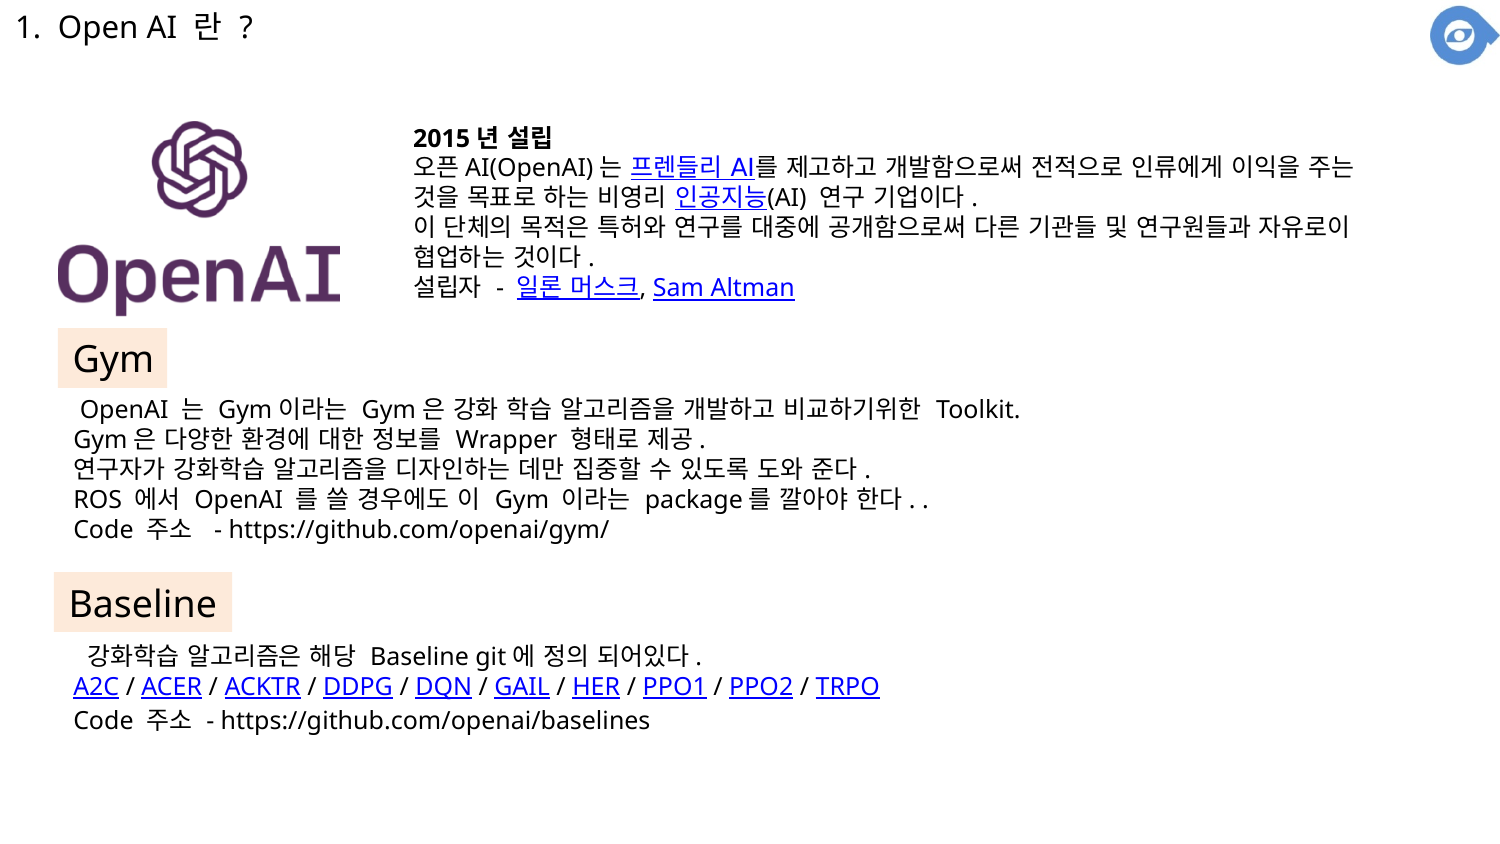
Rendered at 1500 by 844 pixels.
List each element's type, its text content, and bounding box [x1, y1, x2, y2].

picture [1430, 0, 1500, 70]
text_box OpenAI 는 Gym이라는 Gym은 강화 학습 알고리즘을 개발하고 비교하기위한 Toolkit. Gym은 다양한 환경에 대한 정보를 Wrapper 형태로 제공. 연구자가 강화학습 알고리즘을 디자인하는 데만 집중할 수 있도록 도와 준다. ROS 에서 OpenAI 를 쓸 경우에도 이 Gym 이라는 package를 깔아야 한다. . Code 주소 - https://github.com/openai/gym/ [58, 386, 1360, 551]
text_box 2015년 설립 오픈AI(OpenAI)는 프렌들리 AI를 제고하고 개발함으로써 전적으로 인류에게 이익을 주는 것을 목표로 하는 비영리 인공지능(AI) 연구 기업이다. 이 단체의 목적은 특허와 연구를 대중에 공개함으로써 다른 기관들 및 연구원들과 자유로이 협업하는 것이다. 설립자 - 일론 머스크, Sam Altman [398, 114, 1418, 331]
picture [58, 121, 340, 317]
text_box Baseline [53, 572, 233, 632]
text_box 강화학습 알고리즘은 해당 Baseline git에 정의 되어있다. A2C / ACER / ACKTR / DDPG / DQN / GAIL / HER / PPO1 / PPO2 / TRPO Code 주소 - https://github.com/openai/baselines [58, 632, 1360, 745]
text_box Gym [57, 328, 168, 388]
text_box 1. Open AI 란 ? [0, 0, 390, 53]
